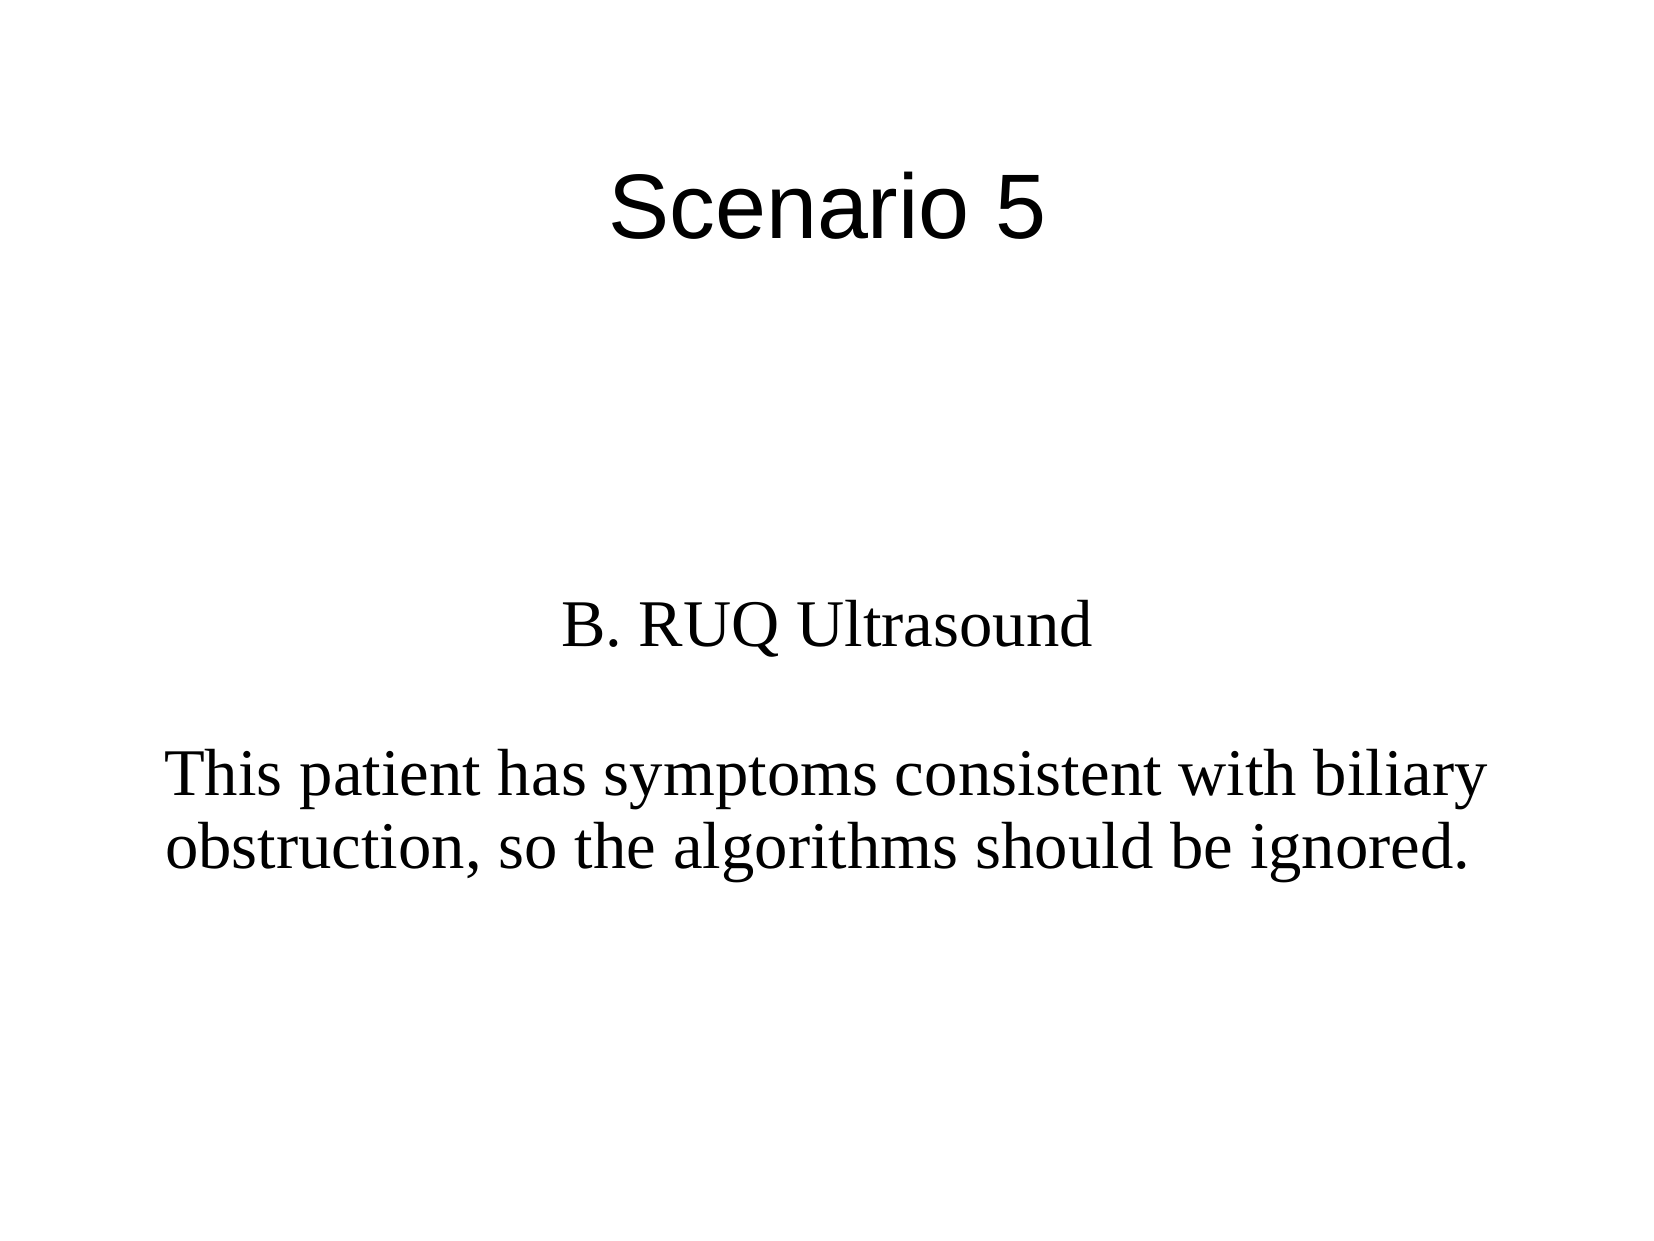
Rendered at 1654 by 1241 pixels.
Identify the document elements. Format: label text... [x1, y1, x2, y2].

title Scenario 5 [121, 102, 1534, 311]
subtitle B. RUQ Ultrasound This patient has symptoms consistent with biliary obstruction, so the algorithms should be ignored. [121, 344, 1534, 1127]
